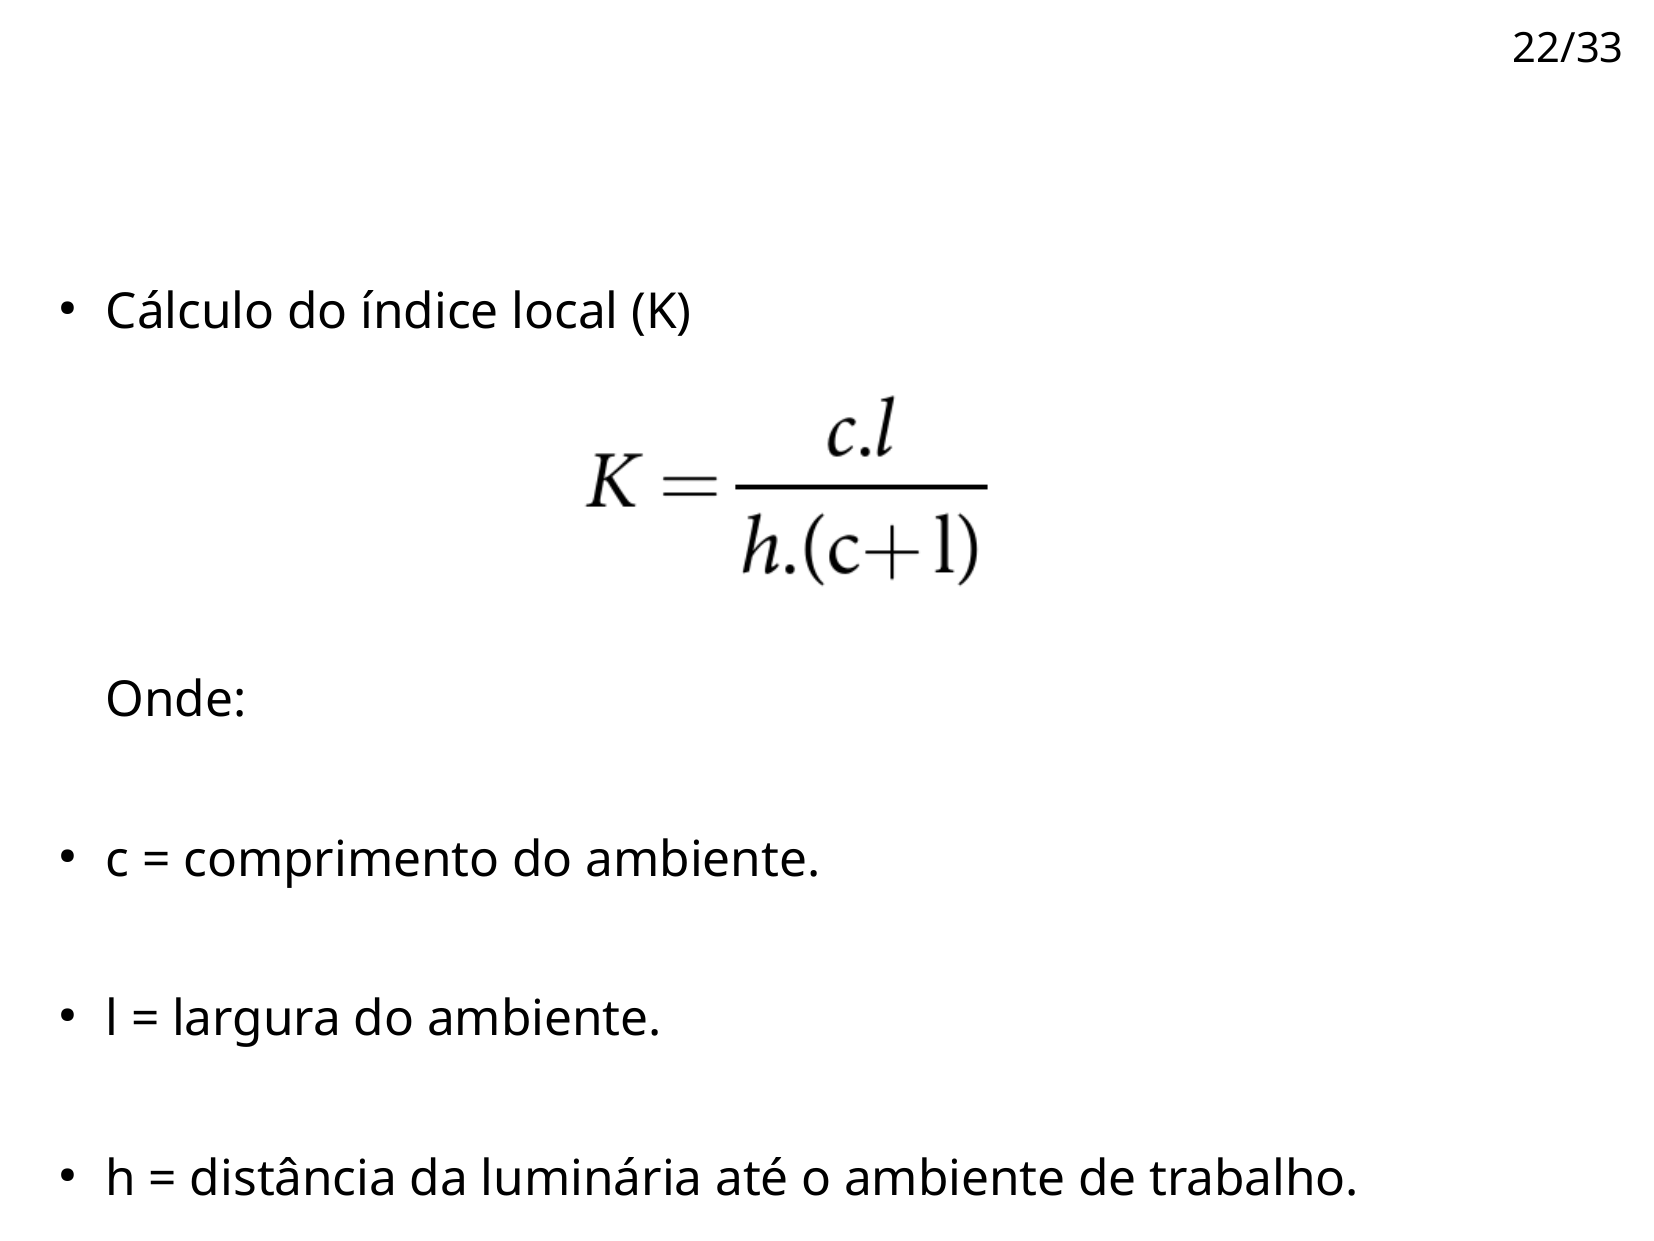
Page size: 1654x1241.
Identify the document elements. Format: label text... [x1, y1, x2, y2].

list Cálculo do índice local (K) Onde: c = comprimento do ambiente. l = largura do ambiente. h = distância da luminária até o ambiente de trabalho. [59, 265, 1625, 1211]
picture [582, 366, 1002, 593]
